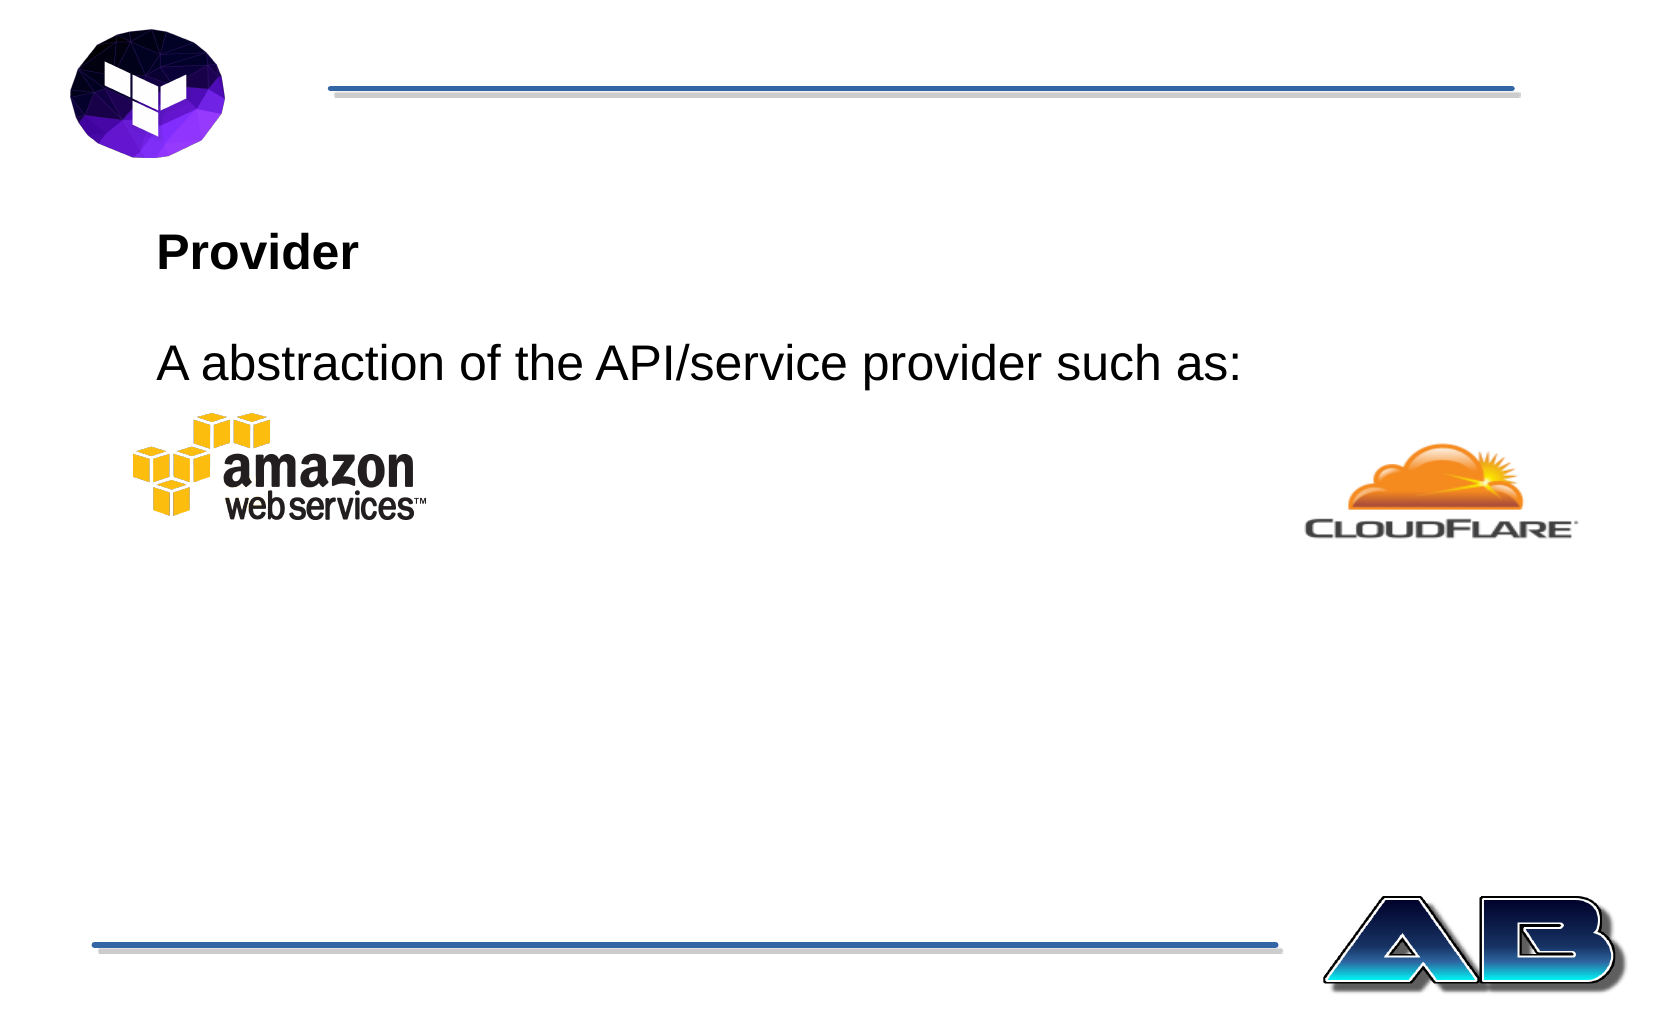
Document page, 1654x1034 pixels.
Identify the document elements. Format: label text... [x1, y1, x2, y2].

picture [1322, 896, 1630, 996]
picture [70, 29, 225, 158]
picture [1289, 364, 1595, 619]
picture [133, 413, 426, 520]
text_box Provider A abstraction of the API/service provider such as: [141, 216, 1583, 481]
